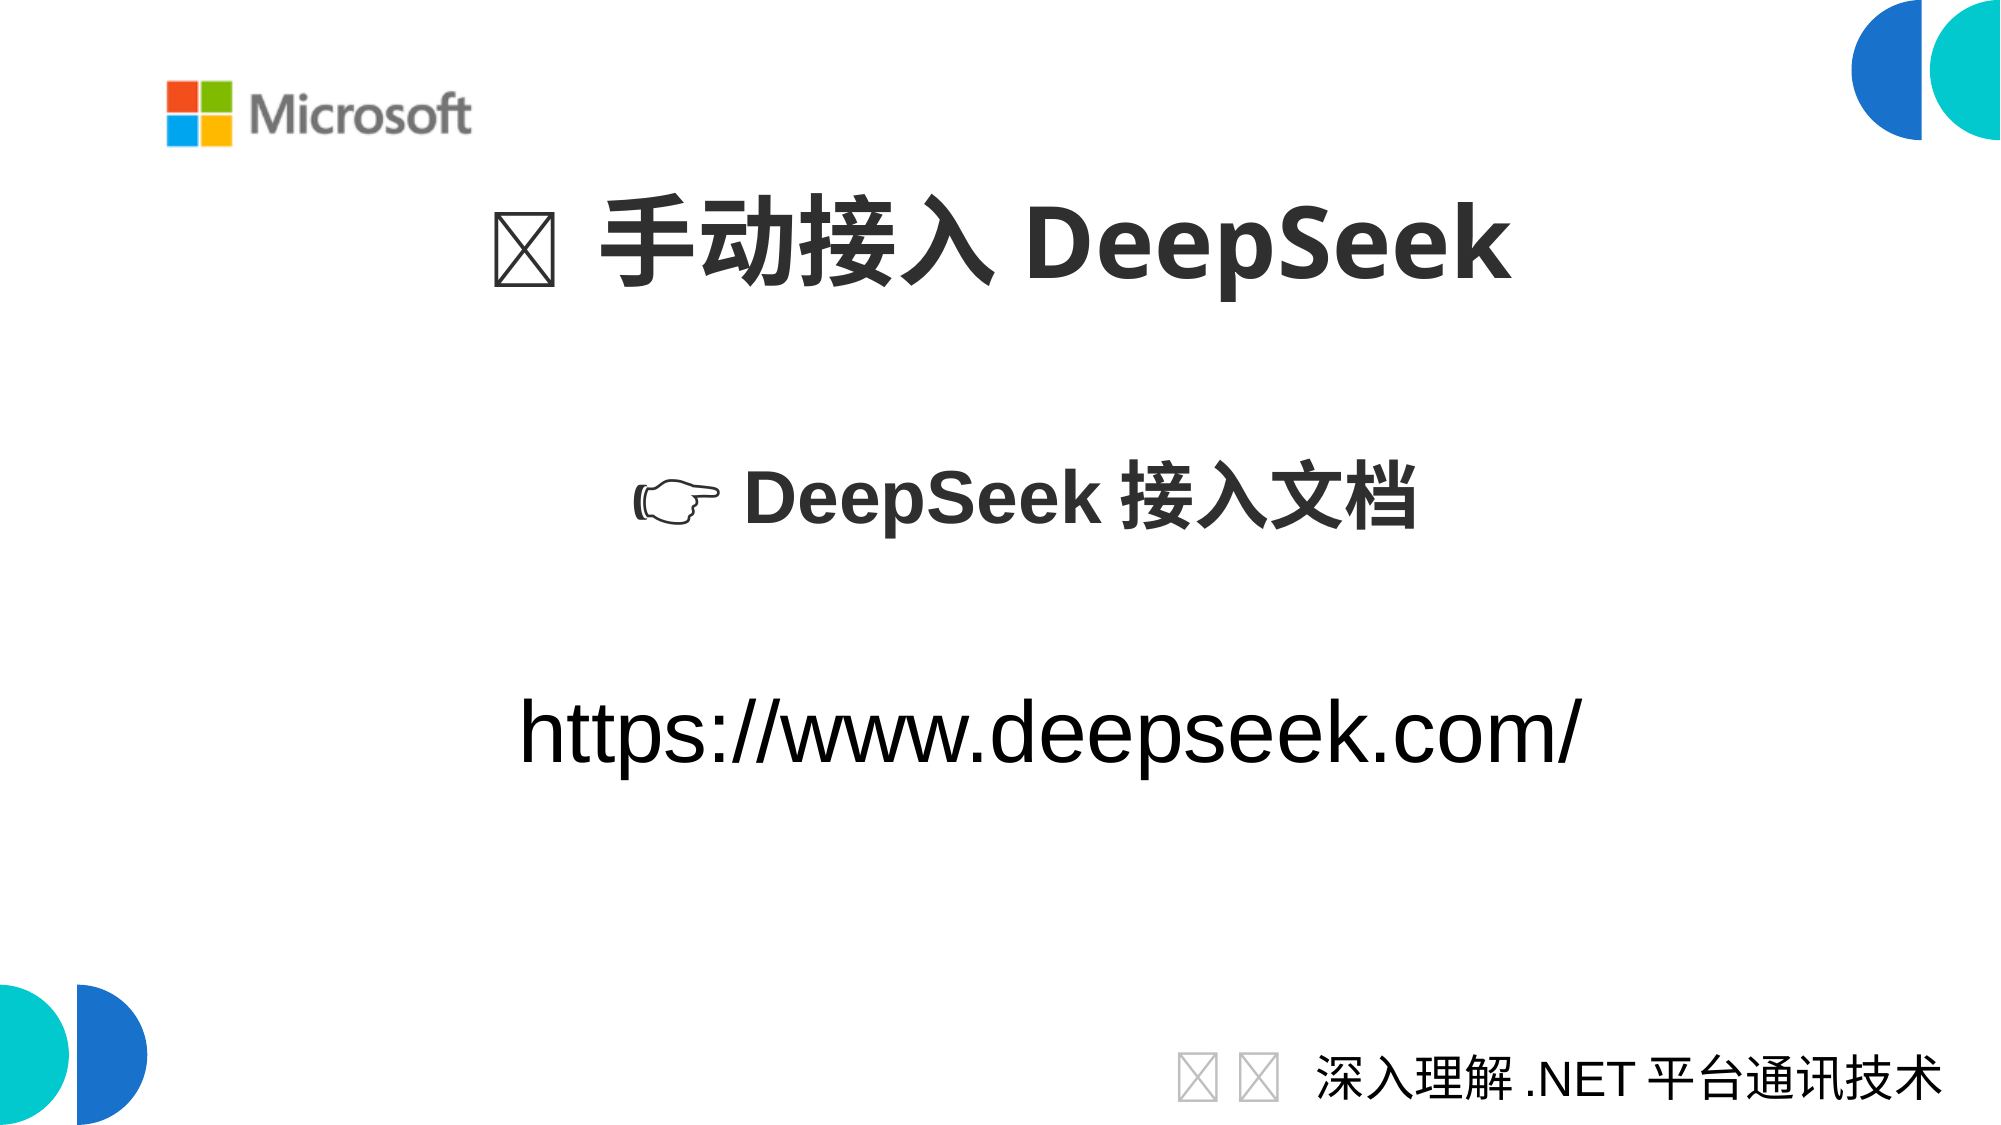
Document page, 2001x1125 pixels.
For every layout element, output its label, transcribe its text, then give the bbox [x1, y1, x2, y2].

title 🚀 手动接入DeepSeek [138, 145, 1862, 332]
text_box 👉 DeepSeek接入文档 [232, 396, 1819, 609]
subtitle 🚀 🚀 深入理解.NET平台通讯技术 [1173, 1046, 1952, 1107]
picture [85, 41, 552, 189]
text_box https://www.deepseek.com/ [503, 675, 1671, 789]
